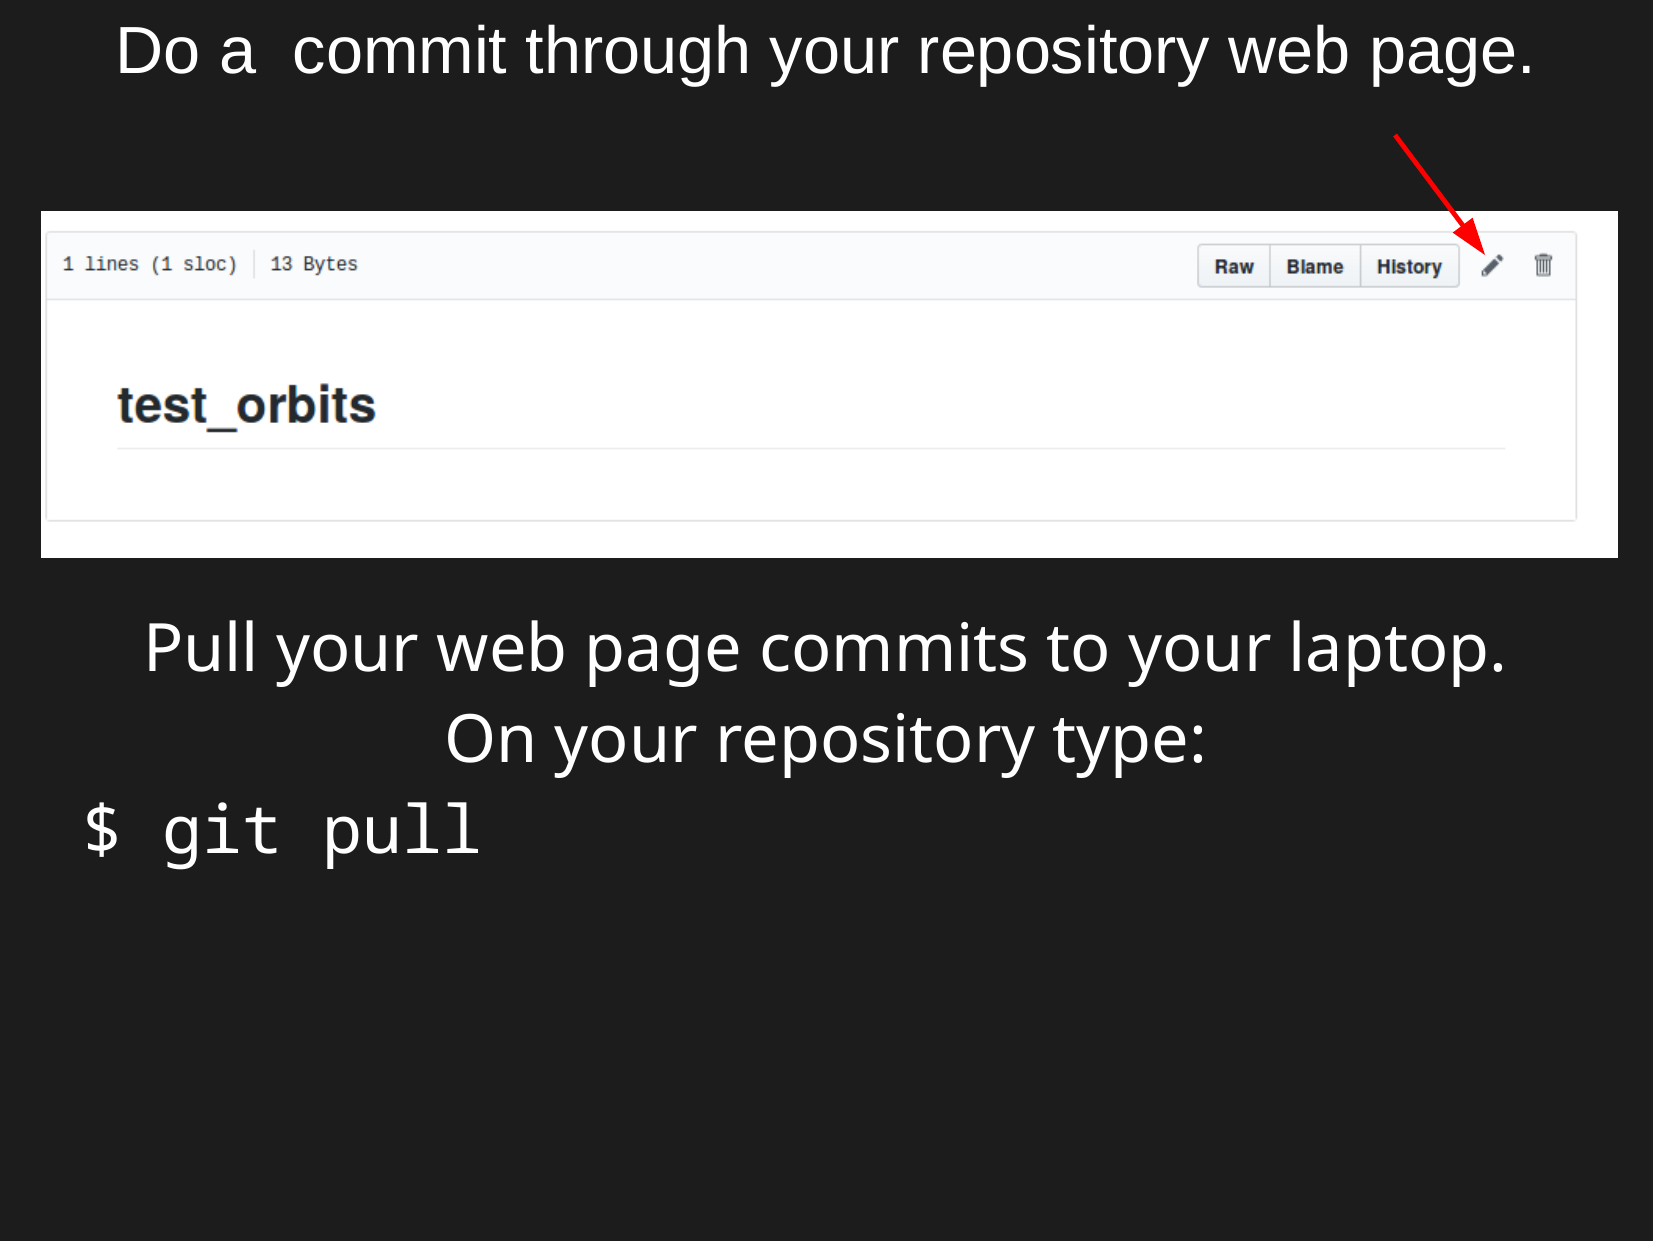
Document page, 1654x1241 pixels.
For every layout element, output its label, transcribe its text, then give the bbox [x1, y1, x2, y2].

subtitle Do a commit through your repository web page. Pull your web page commits to your laptop. On your repository type: $ git pull [82, 558, 1571, 1127]
subtitle Do a commit through your repository web page. Pull your web page commits to your laptop. On your repository type: $ git pull [82, 14, 1571, 211]
picture [41, 211, 1618, 558]
